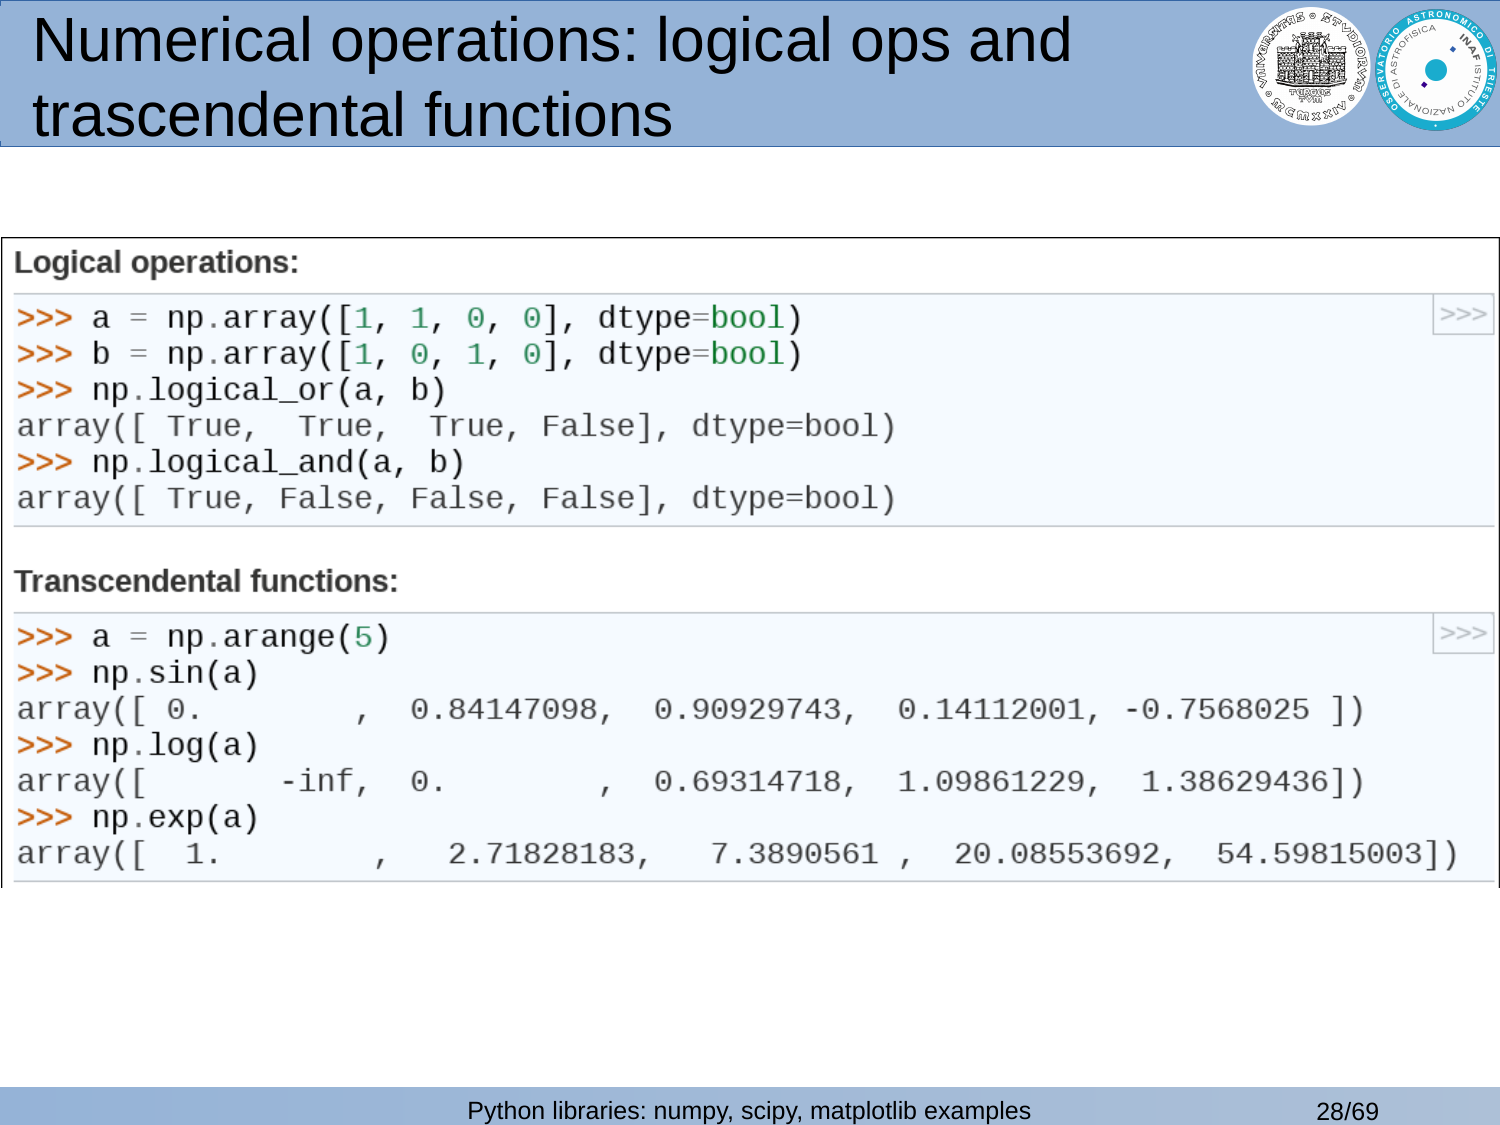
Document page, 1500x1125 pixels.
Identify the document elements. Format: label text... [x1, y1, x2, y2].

picture [1253, 0, 1500, 156]
picture [1, 237, 1500, 888]
text_box Numerical operations: logical ops and trascendental functions [0, 5, 1253, 141]
